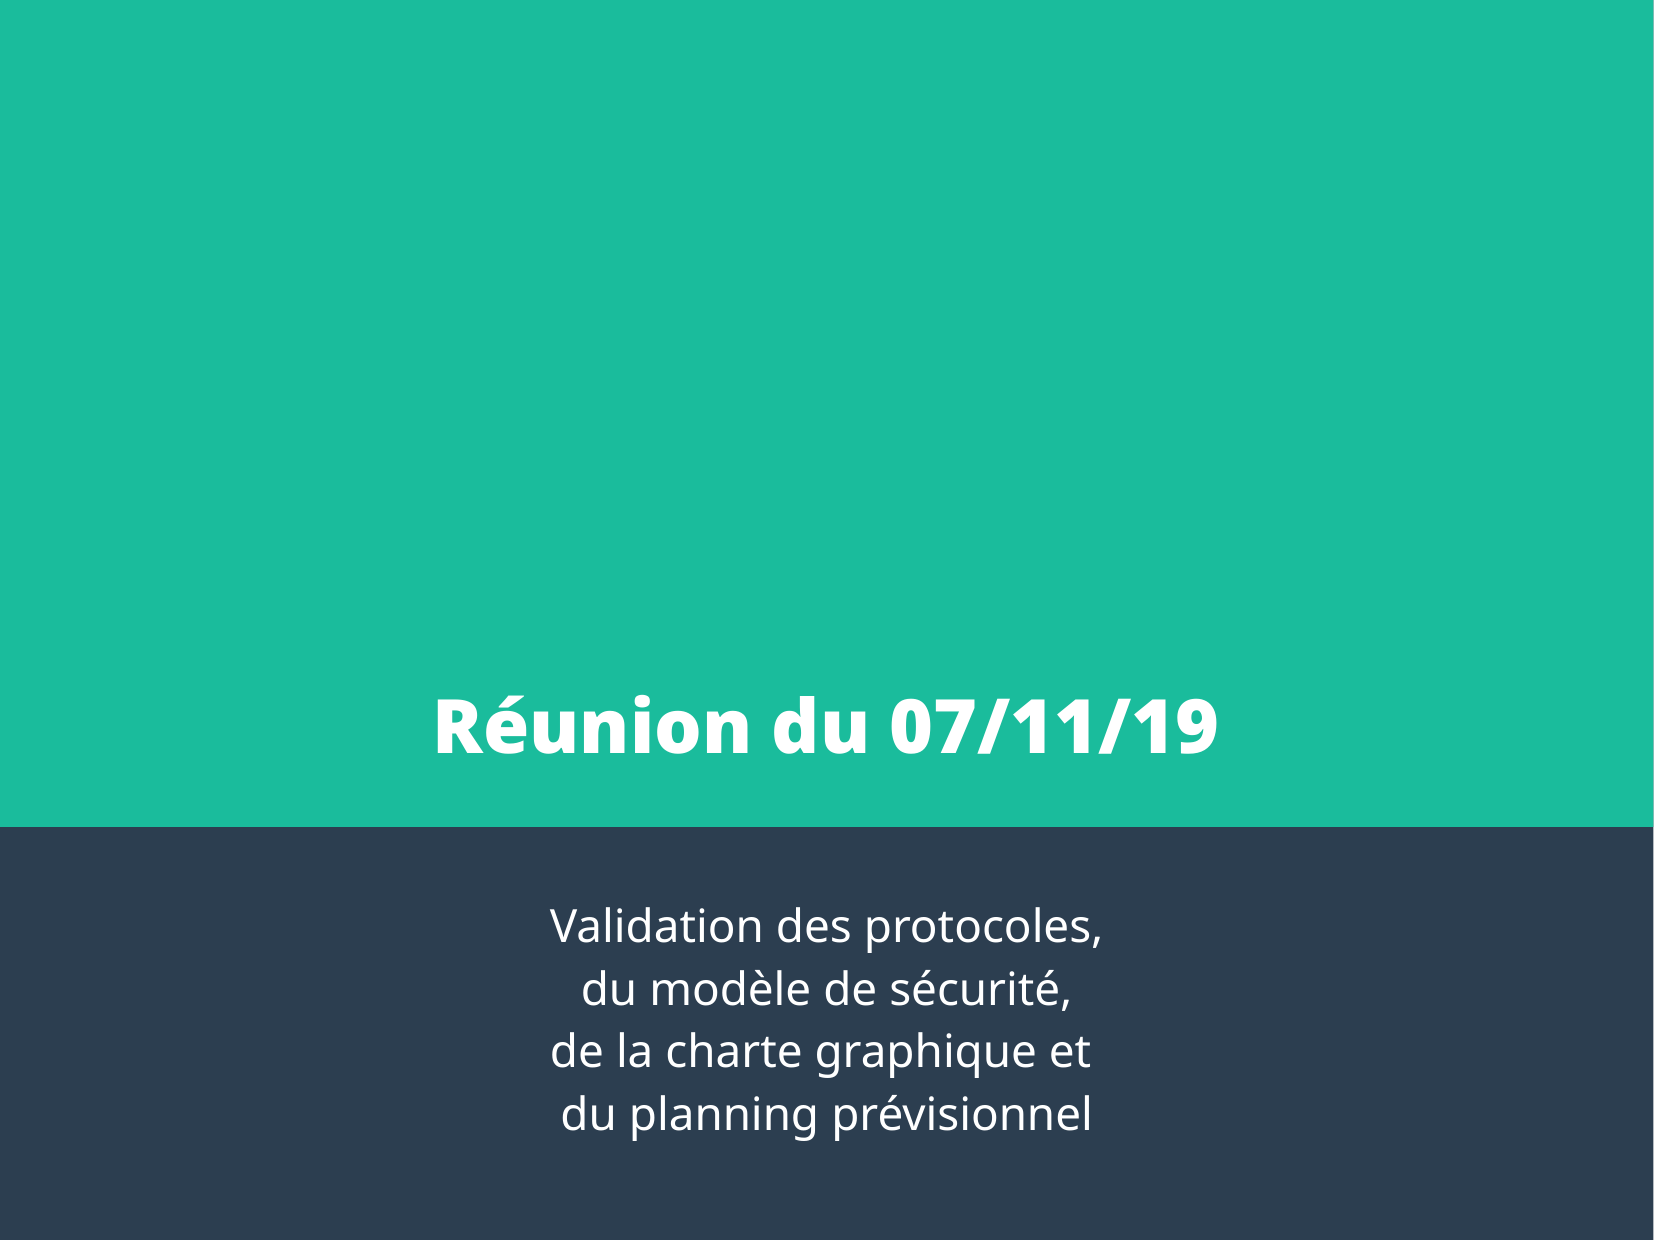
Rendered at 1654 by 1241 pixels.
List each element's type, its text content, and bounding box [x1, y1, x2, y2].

title Réunion du 07/11/19 [59, 618, 1595, 779]
subtitle Validation des protocoles, du modèle de sécurité, de la charte graphique et du planning prévisionnel [59, 856, 1595, 1182]
